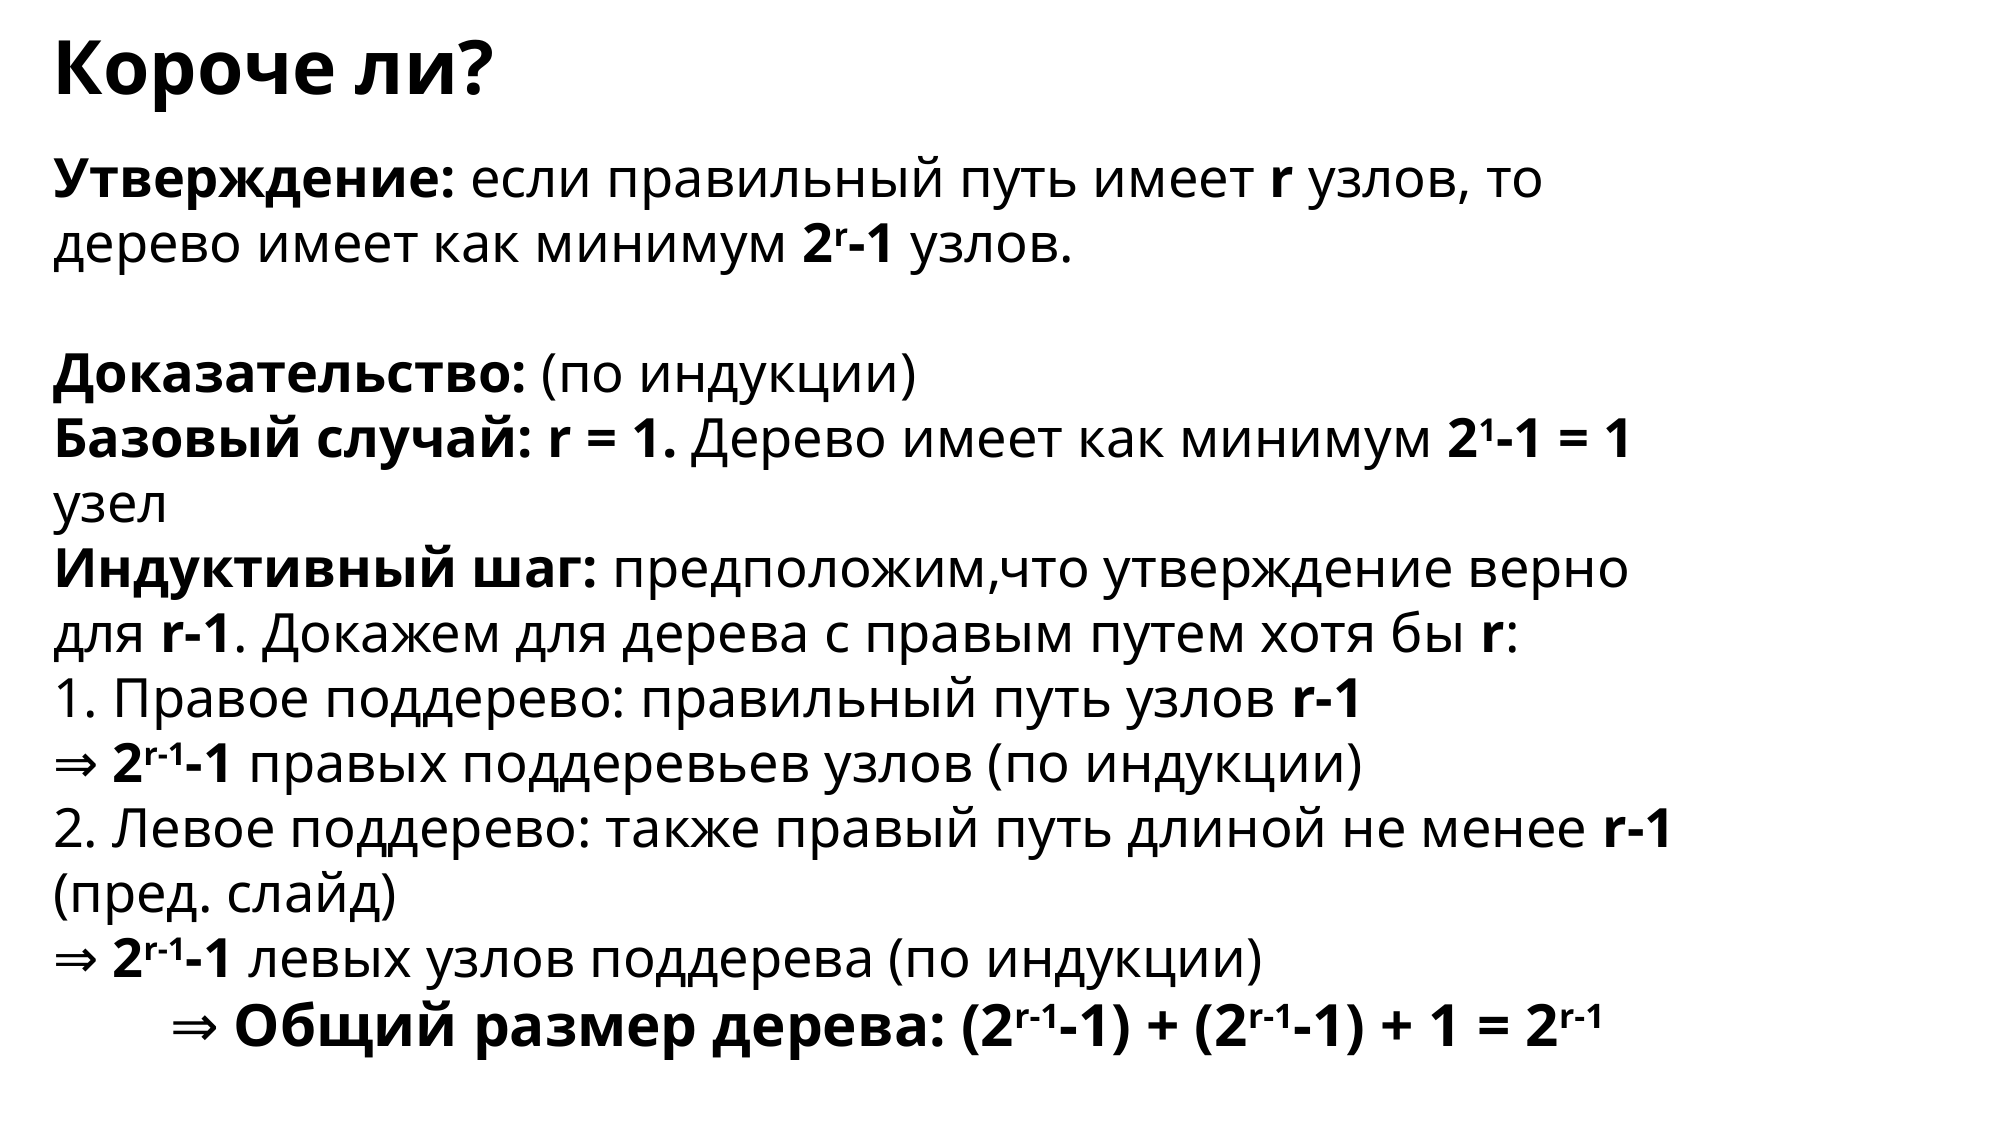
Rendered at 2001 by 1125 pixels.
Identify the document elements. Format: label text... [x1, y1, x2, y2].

text_box Утверждение: если правильный путь имеет r узлов, то дерево имеет как минимум 2r-1 узлов. Доказательство: (по индукции) Базовый случай: r = 1. Дерево имеет как минимум 21-1 = 1 узел Индуктивный шаг: предположим,что утверждение верно для r-1. Докажем для дерева с правым путем хотя бы r: 1. Правое поддерево: правильный путь узлов r-1 ⇒ 2r-1-1 правых поддеревьев узлов (по индукции) 2. Левое поддерево: также правый путь длиной не менее r-1 (пред. слайд) ⇒ 2r-1-1 левых узлов поддерева (по индукции) ⇒ Общий размер дерева: (2r-1-1) + (2r-1-1) + 1 = 2r-1 [38, 128, 1736, 1102]
text_box Короче ли? [38, 11, 825, 128]
